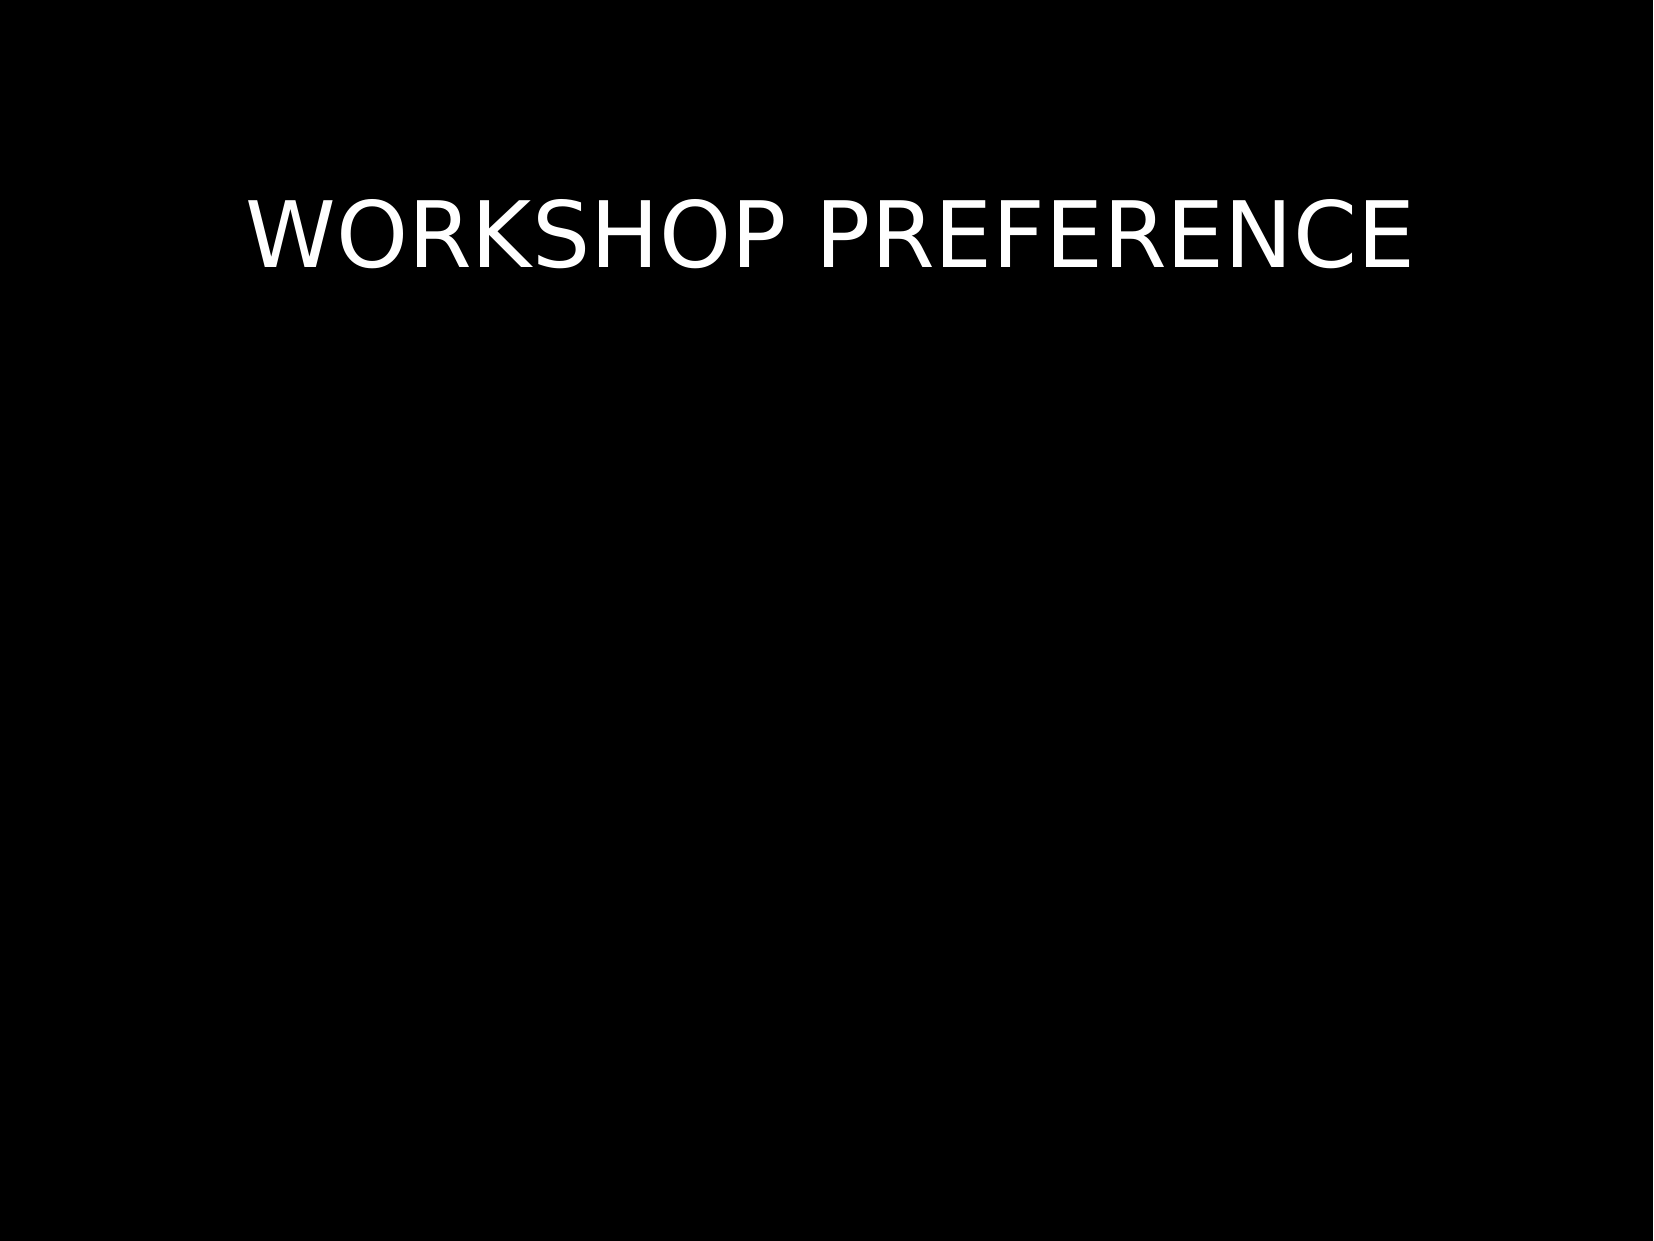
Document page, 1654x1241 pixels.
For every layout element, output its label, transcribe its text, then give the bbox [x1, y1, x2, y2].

title WORKSHOP PREFERENCE [87, 139, 1576, 332]
